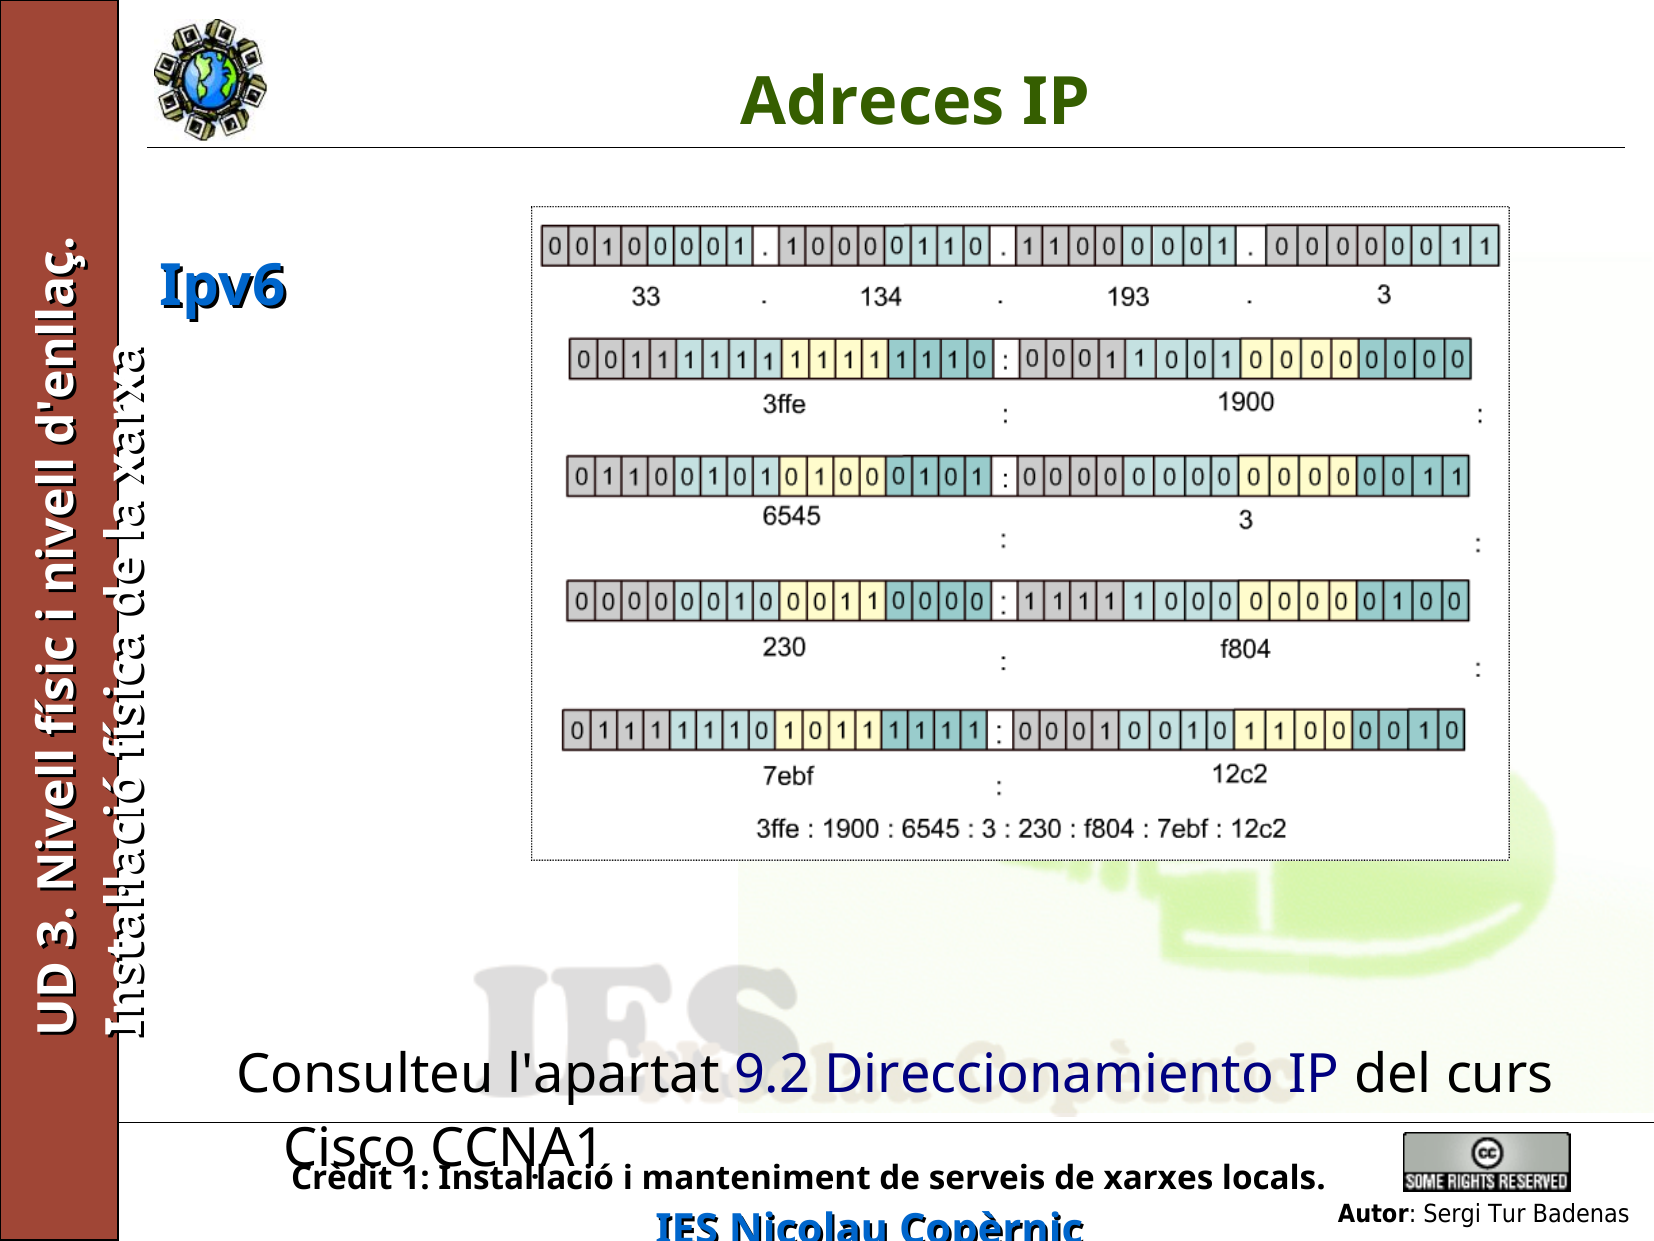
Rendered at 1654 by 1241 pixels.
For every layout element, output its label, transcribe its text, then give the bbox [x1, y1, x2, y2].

list Ipv6 Consulteu l'apartat 9.2 Direccionamiento IP del curs Cisco CCNA1 [141, 242, 1630, 1078]
picture [531, 206, 1510, 861]
picture [834, 1078, 854, 1088]
picture [1249, 1078, 1266, 1089]
picture [466, 252, 1654, 1117]
picture [573, 1078, 589, 1089]
picture [540, 1078, 554, 1089]
picture [676, 1078, 690, 1089]
picture [469, 1078, 484, 1089]
title Adreces IP [171, 56, 1654, 141]
picture [1069, 1078, 1083, 1089]
picture [154, 19, 268, 142]
picture [1004, 1078, 1021, 1089]
picture [604, 1078, 618, 1089]
picture [1403, 1132, 1571, 1192]
picture [1362, 1078, 1378, 1089]
picture [1480, 1078, 1495, 1089]
